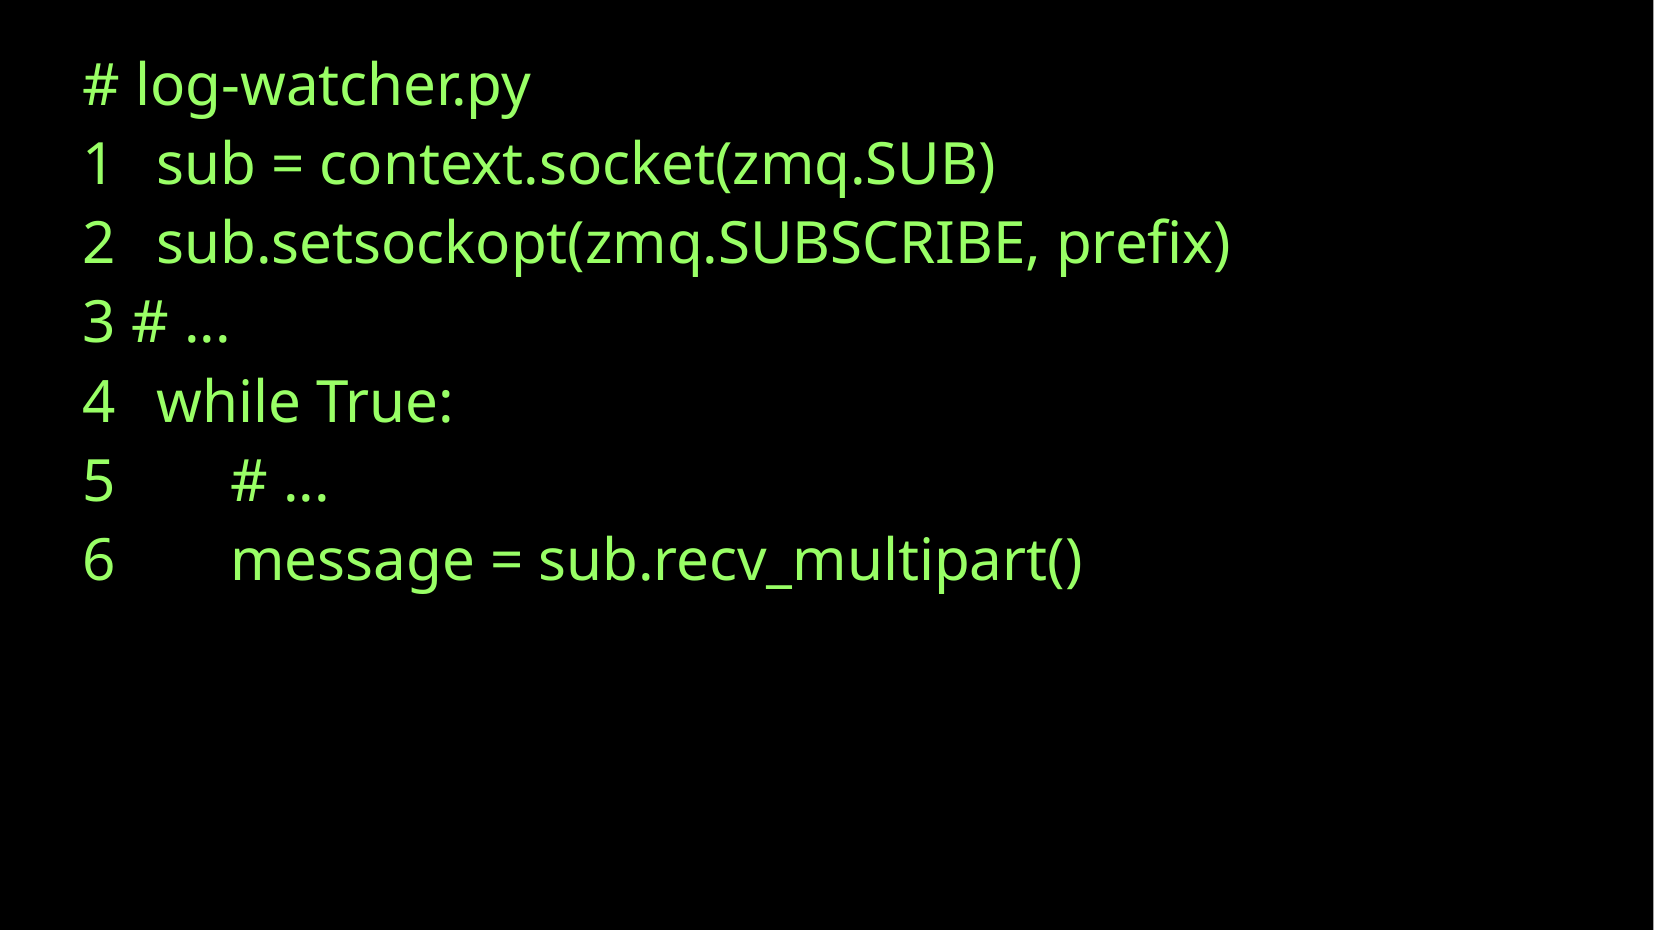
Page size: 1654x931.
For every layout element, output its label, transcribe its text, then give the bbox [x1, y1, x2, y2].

subtitle # log-watcher.py 1 sub = context.socket(zmq.SUB) 2 sub.setsockopt(zmq.SUBSCRIBE, prefix) 3 # ... 4 while True: 5 # ... 6 message = sub.recv_multipart() [82, 42, 1571, 763]
